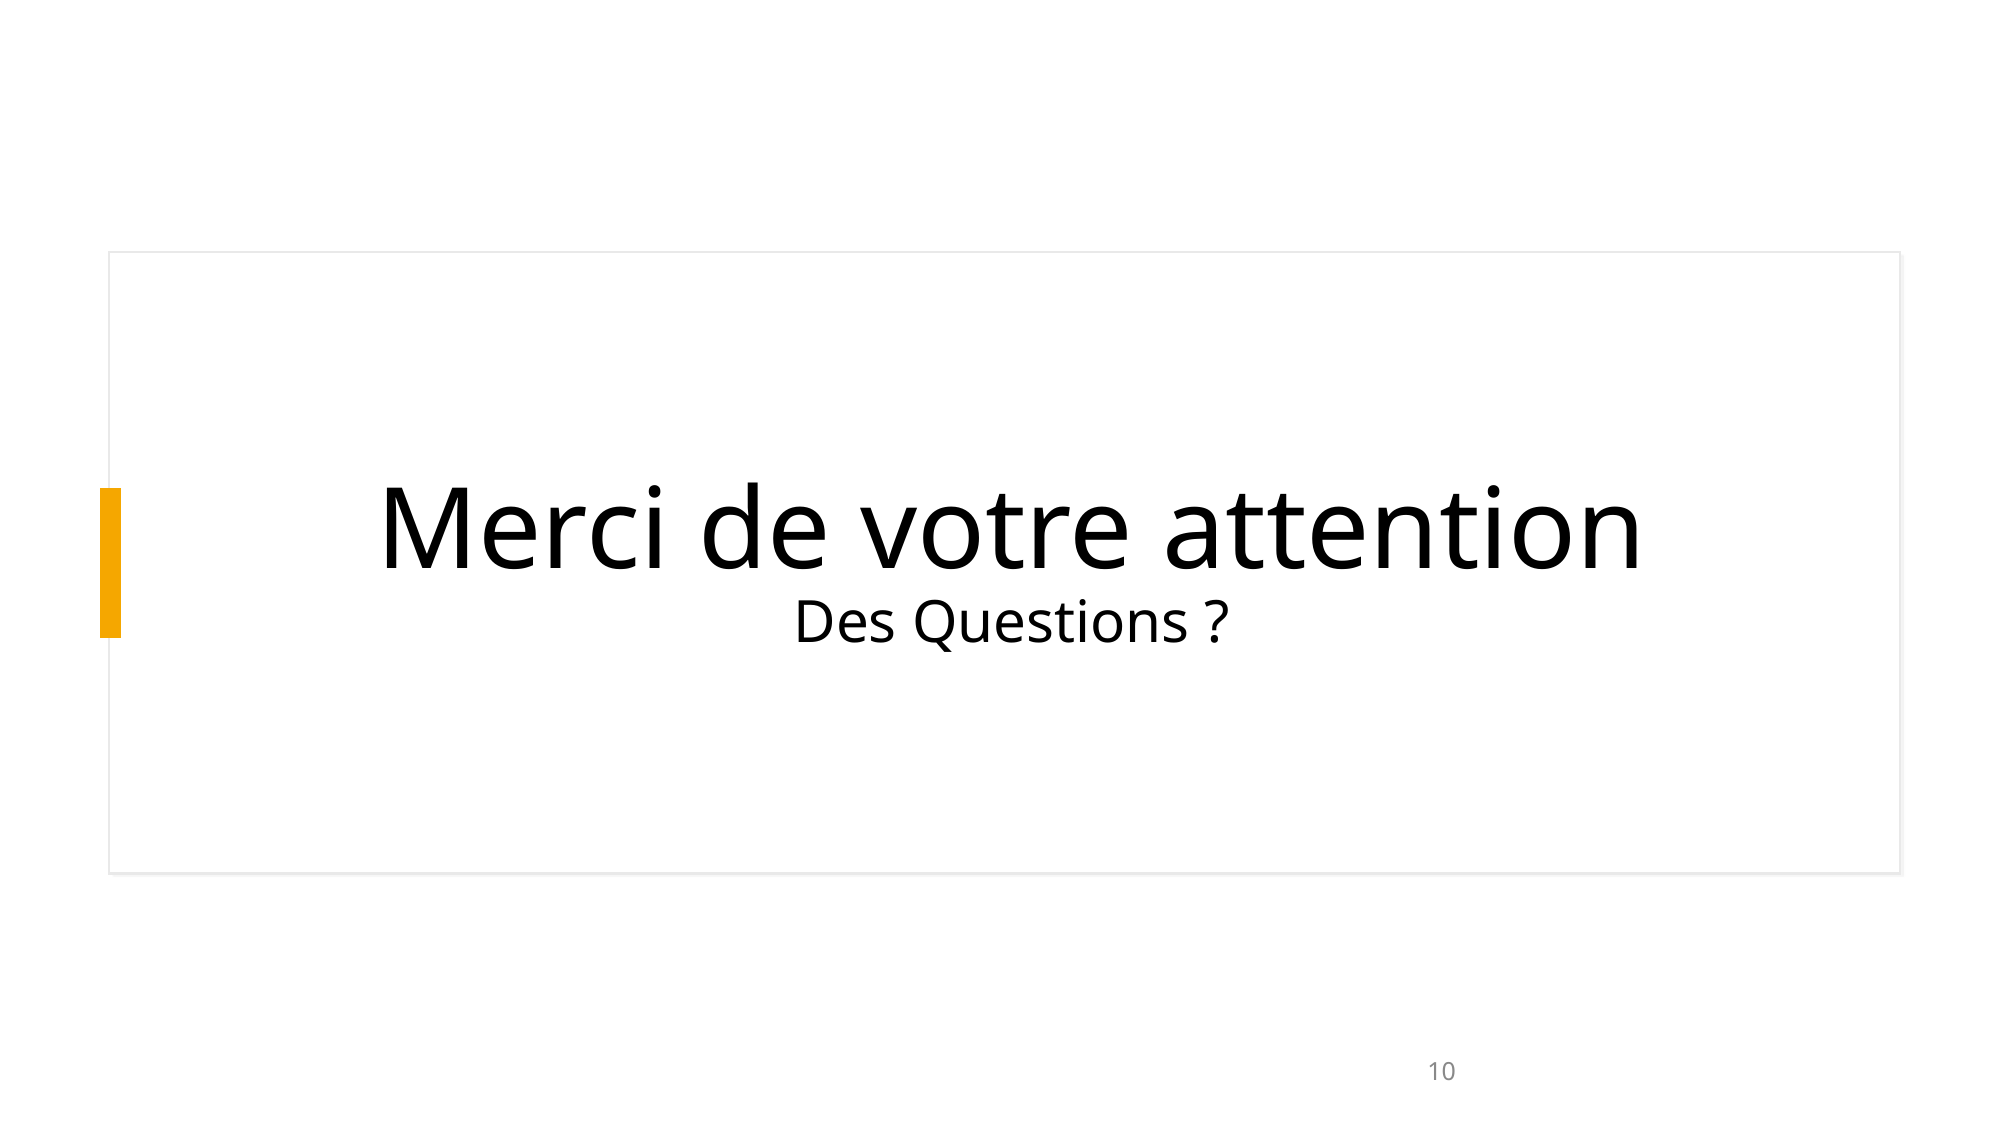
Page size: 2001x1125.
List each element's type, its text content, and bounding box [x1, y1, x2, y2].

title Merci de votre attention Des Questions ? [176, 318, 1847, 809]
text_box [1412, 1042, 1863, 1103]
